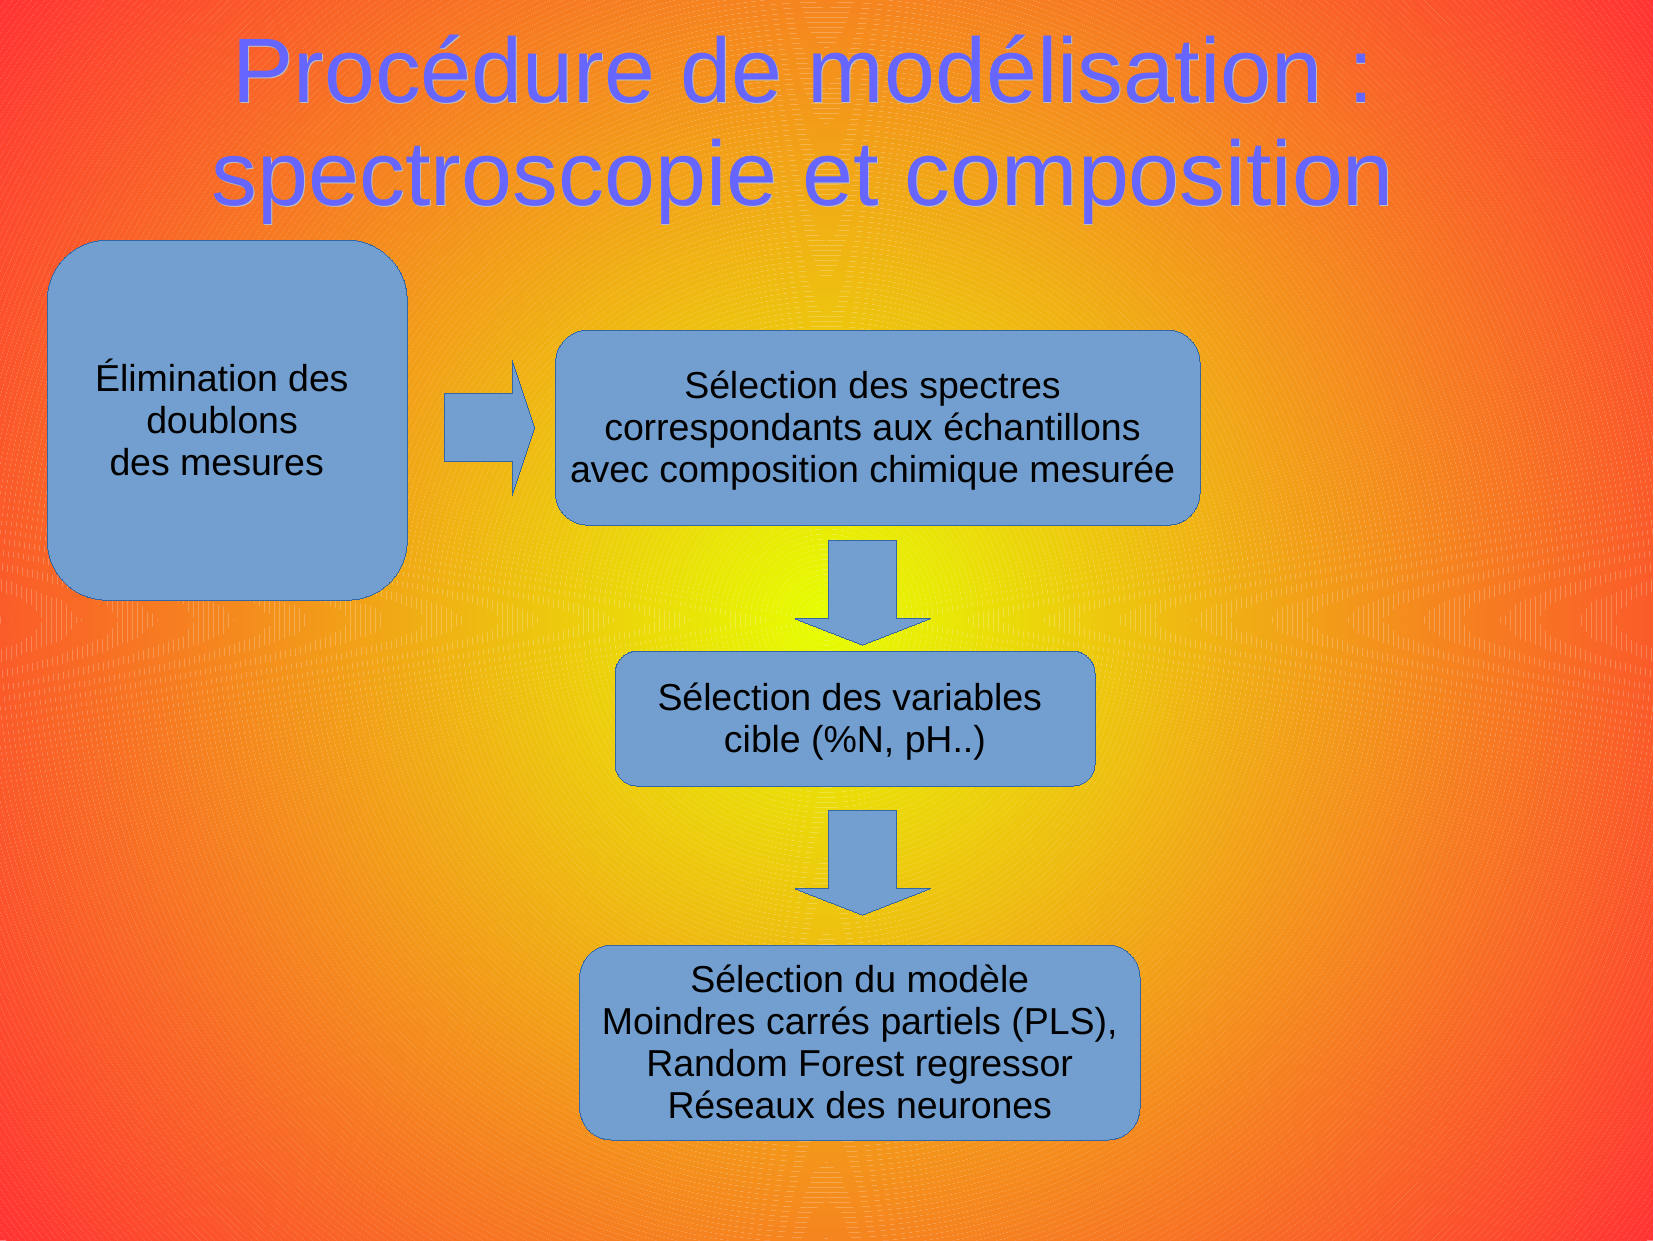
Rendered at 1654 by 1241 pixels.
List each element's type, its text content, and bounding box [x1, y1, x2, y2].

text_box [795, 810, 931, 916]
text_box [795, 540, 931, 646]
title [88, 25, 1577, 234]
text_box Élimination des doublons des mesures [47, 240, 408, 601]
text_box Sélection des variables cible (%N, pH..) [615, 651, 1096, 787]
text_box Sélection du modèle Moindres carrés partiels (PLS), Random Forest regressor Réseaux des neurones [579, 945, 1141, 1141]
text_box [444, 360, 535, 496]
text_box Sélection des spectres correspondants aux échantillons avec composition chimique mesurée [555, 330, 1201, 526]
title Procédure de modélisation : spectroscopie et composition [60, 19, 1548, 226]
